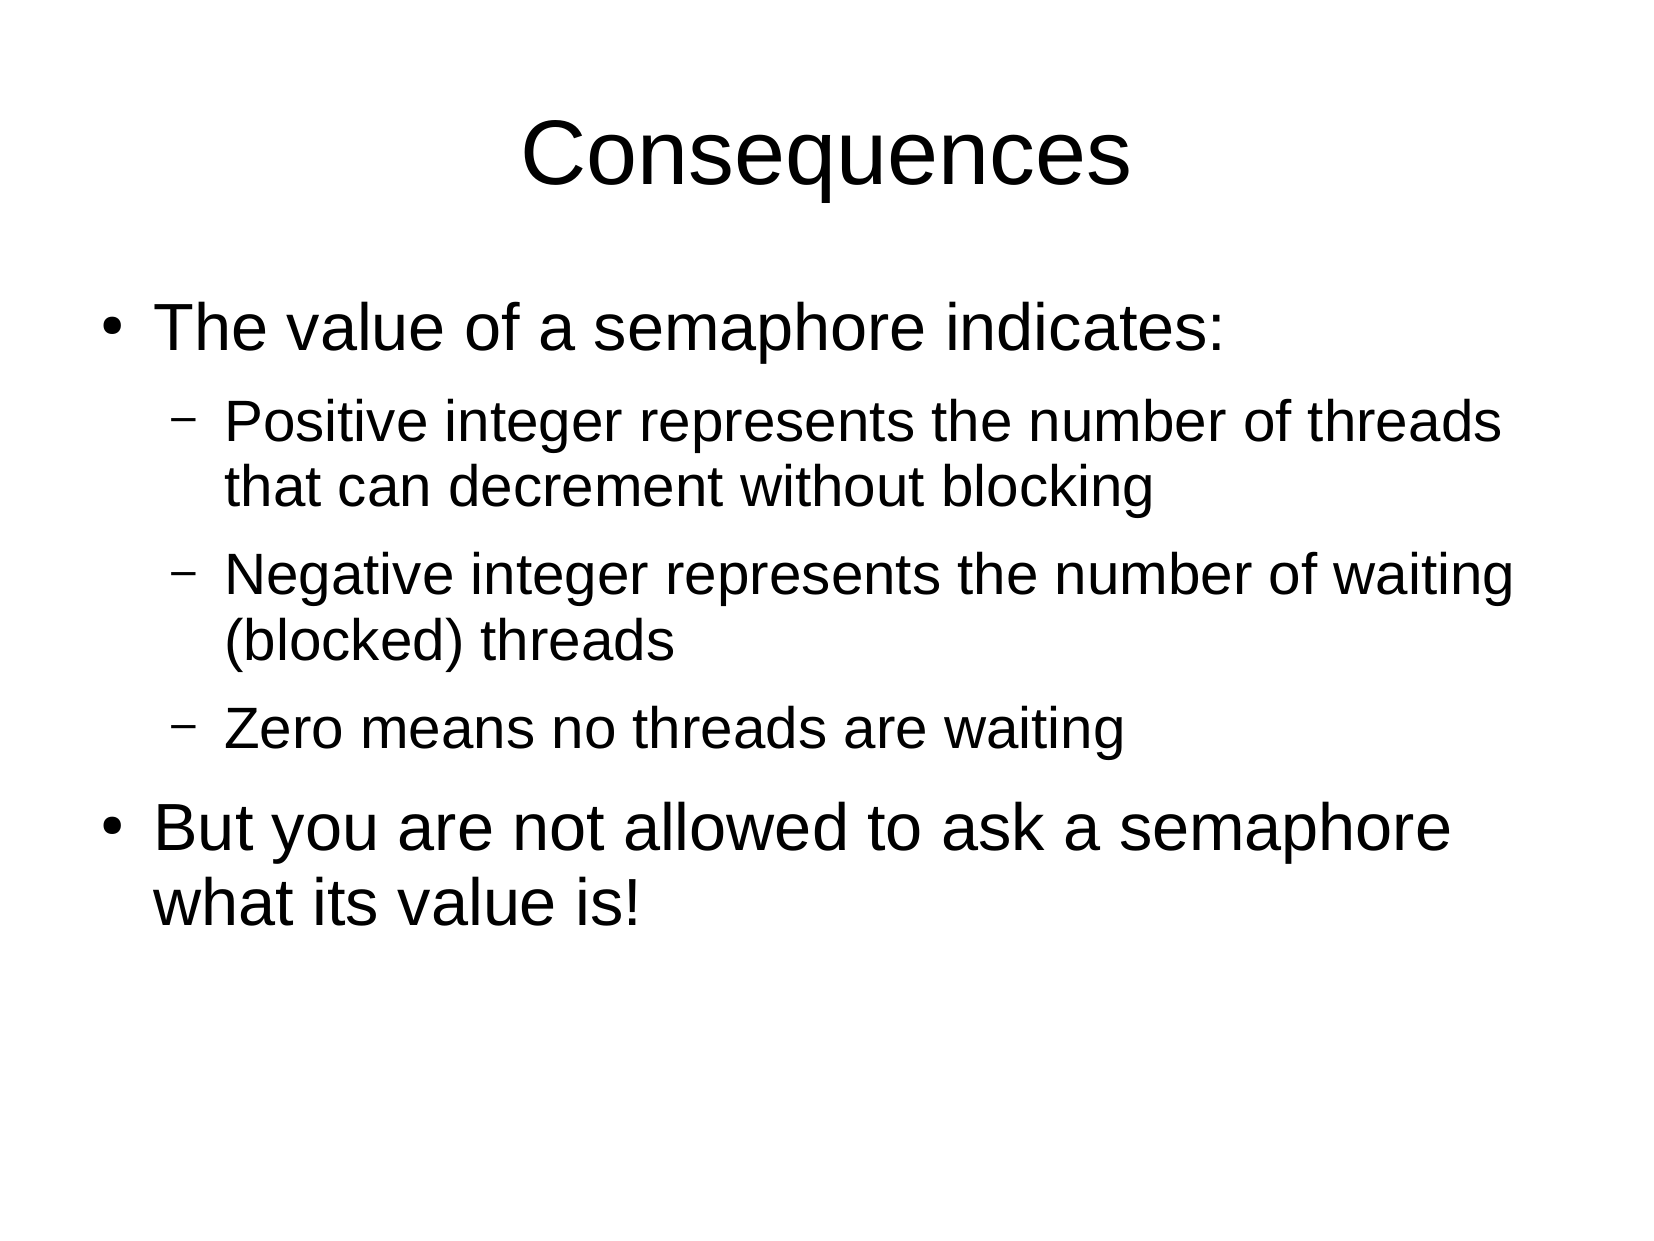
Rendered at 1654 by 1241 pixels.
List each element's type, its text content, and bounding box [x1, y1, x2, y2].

list The value of a semaphore indicates: Positive integer represents the number of threads that can decrement without blocking Negative integer represents the number of waiting (blocked) threads Zero means no threads are waiting But you are not allowed to ask a semaphore what its value is! [82, 290, 1571, 1010]
title Consequences [82, 49, 1571, 257]
